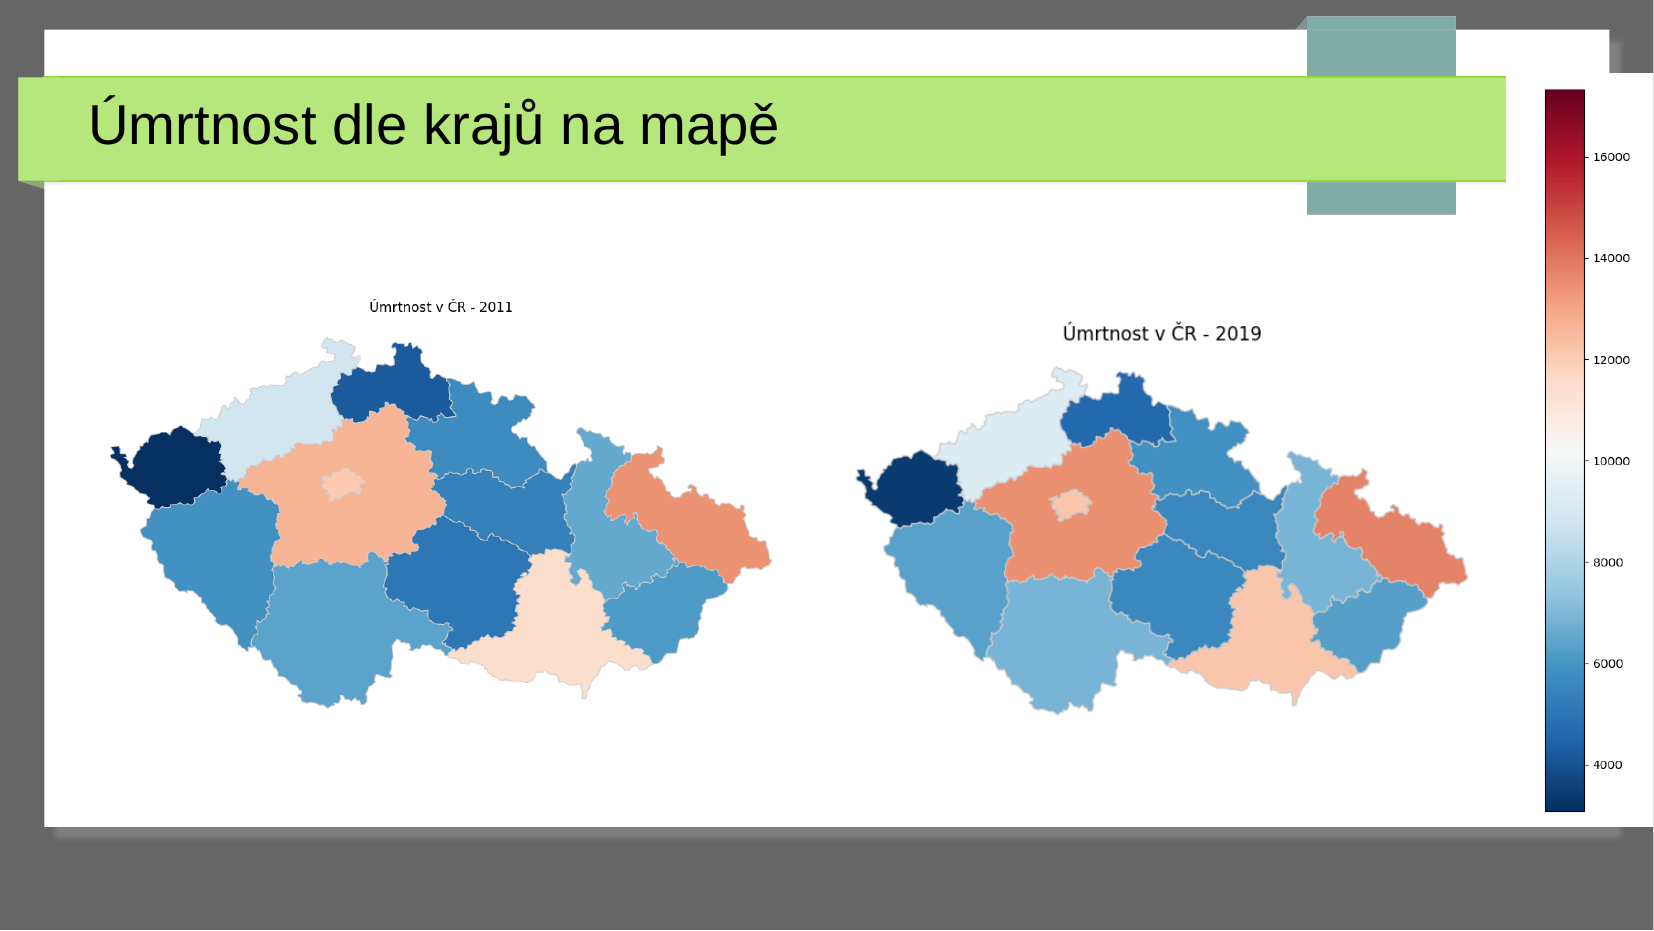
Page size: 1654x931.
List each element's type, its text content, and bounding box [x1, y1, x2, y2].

picture [59, 73, 1654, 827]
title Úmrtnost dle krajů na mapě [88, 73, 1505, 178]
